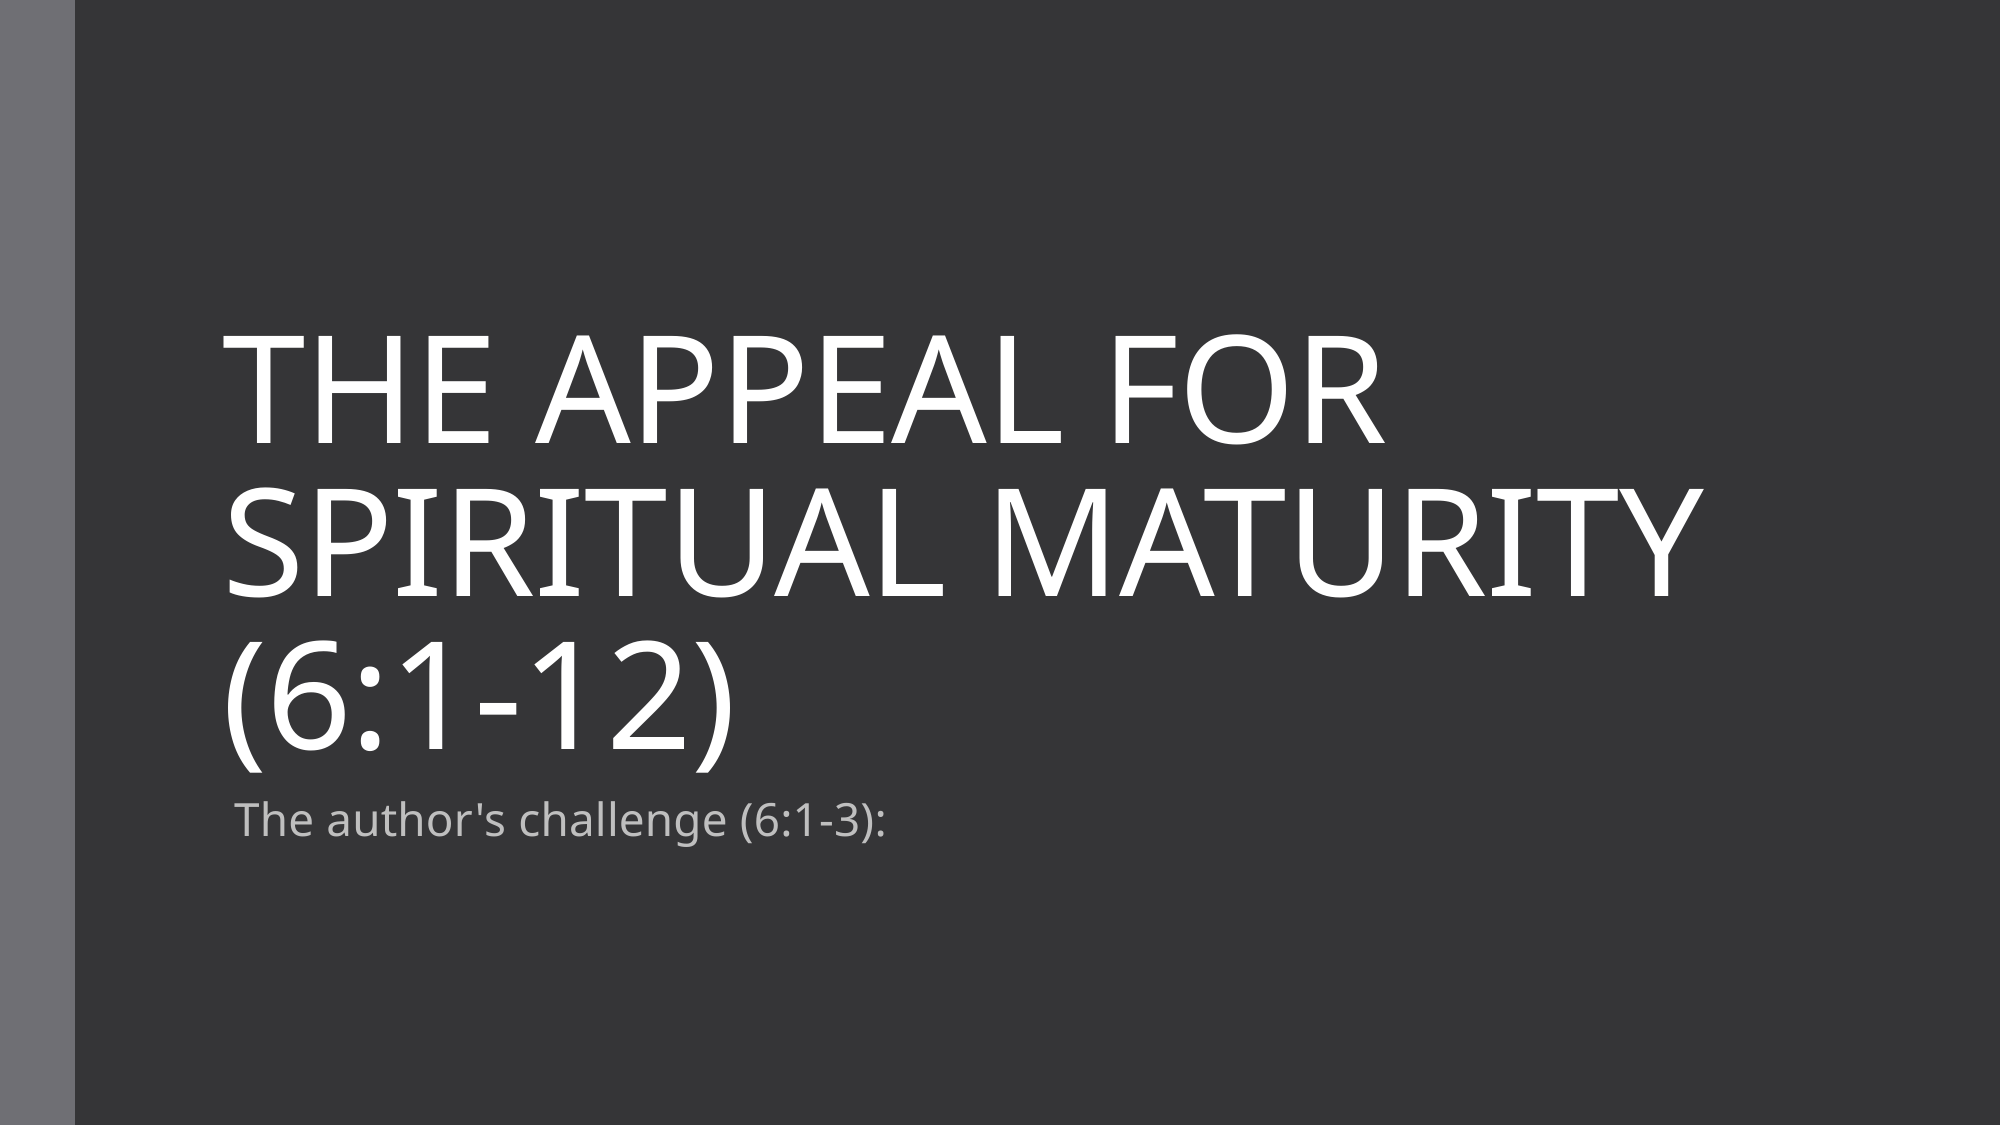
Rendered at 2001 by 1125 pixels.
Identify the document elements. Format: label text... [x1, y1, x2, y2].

title THE APPEAL FOR SPIRITUAL MATURITY (6:1-12) [206, 124, 1752, 787]
subtitle The author's challenge (6:1-3): [206, 787, 1752, 1066]
